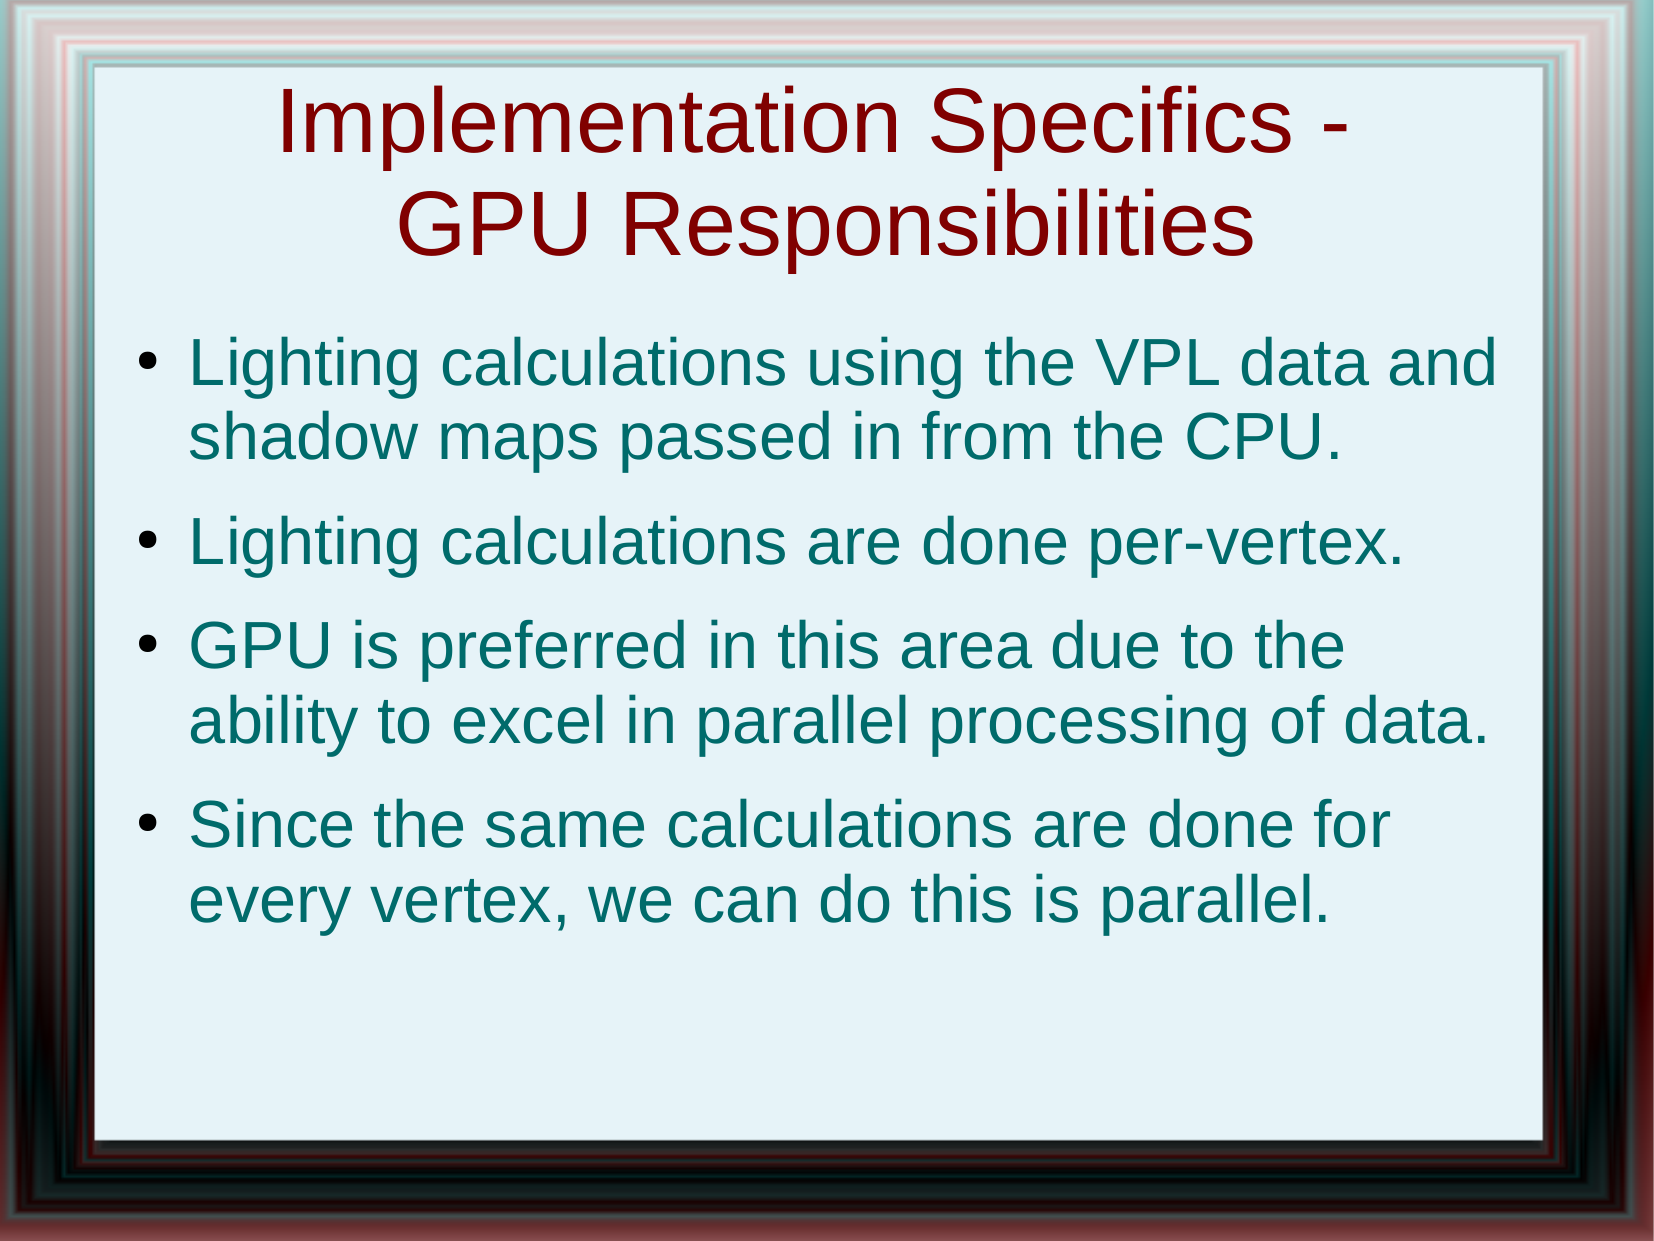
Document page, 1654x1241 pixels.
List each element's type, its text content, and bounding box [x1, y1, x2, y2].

list Lighting calculations using the VPL data and shadow maps passed in from the CPU. Lighting calculations are done per-vertex. GPU is preferred in this area due to the ability to excel in parallel processing of data. Since the same calculations are done for every vertex, we can do this is parallel. [118, 324, 1506, 937]
title Implementation Specifics - GPU Responsibilities [118, 69, 1536, 276]
picture [0, 0, 1654, 1241]
